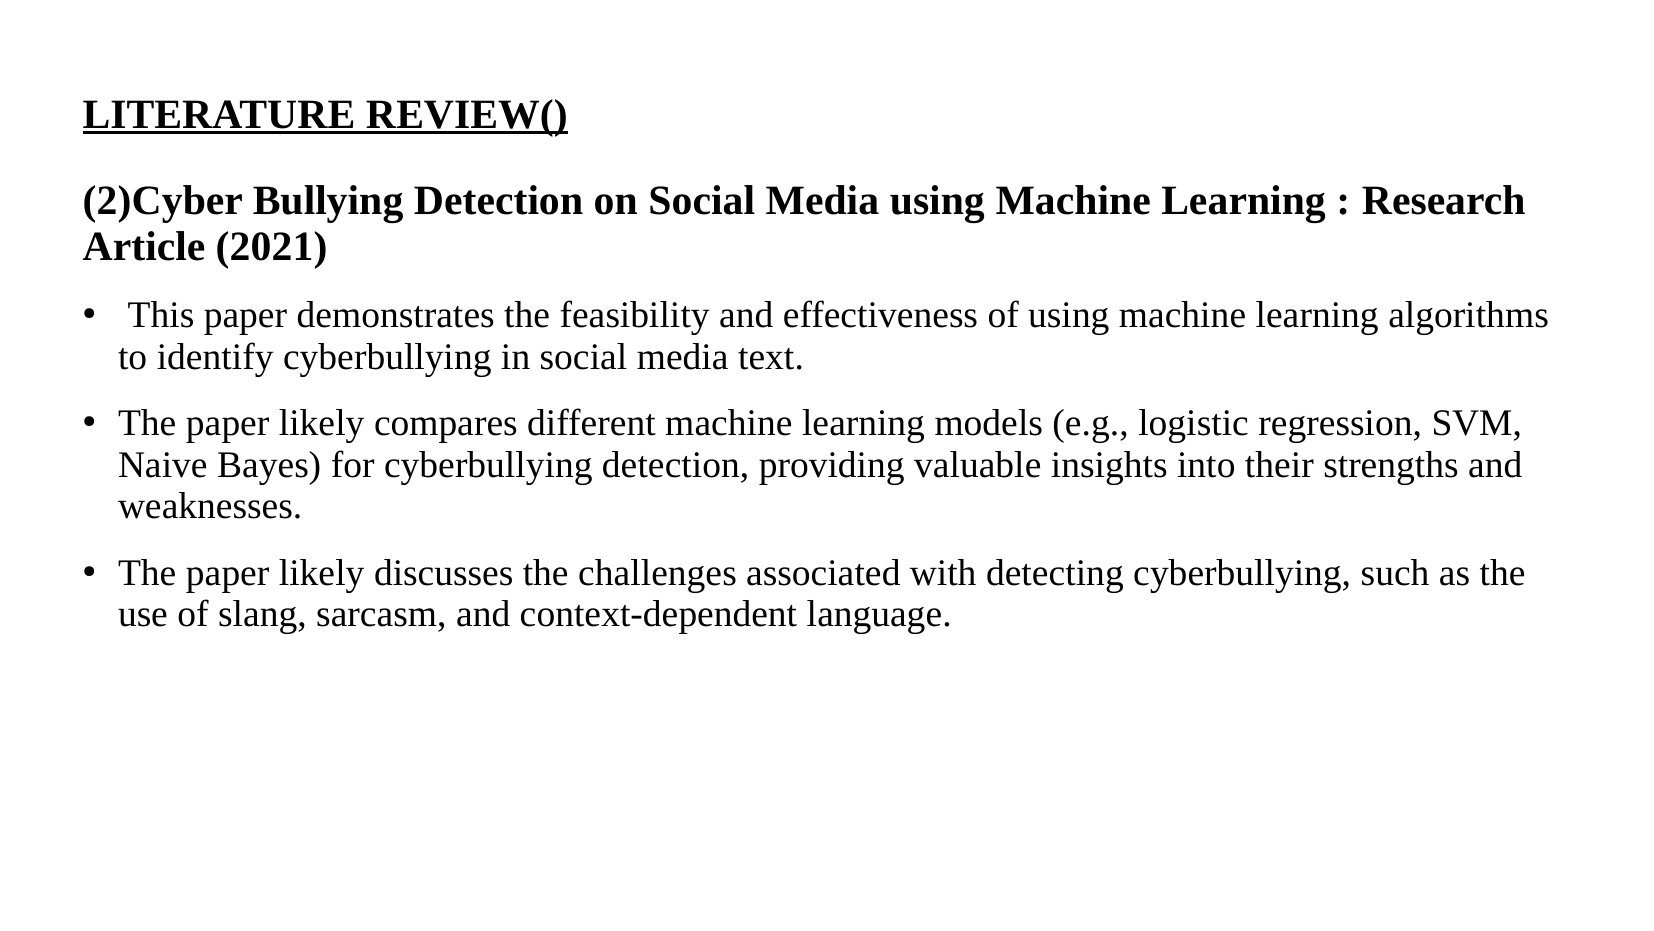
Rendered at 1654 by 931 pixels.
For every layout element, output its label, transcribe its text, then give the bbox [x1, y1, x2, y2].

subtitle (2)Cyber Bullying Detection on Social Media using Machine Learning : Research Article (2021) This paper demonstrates the feasibility and effectiveness of using machine learning algorithms to identify cyberbullying in social media text. The paper likely compares different machine learning models (e.g., logistic regression, SVM, Naive Bayes) for cyberbullying detection, providing valuable insights into their strengths and weaknesses. The paper likely discusses the challenges associated with detecting cyberbullying, such as the use of slang, sarcasm, and context-dependent language. [82, 177, 1571, 758]
title LITERATURE REVIEW() [82, 37, 1571, 177]
